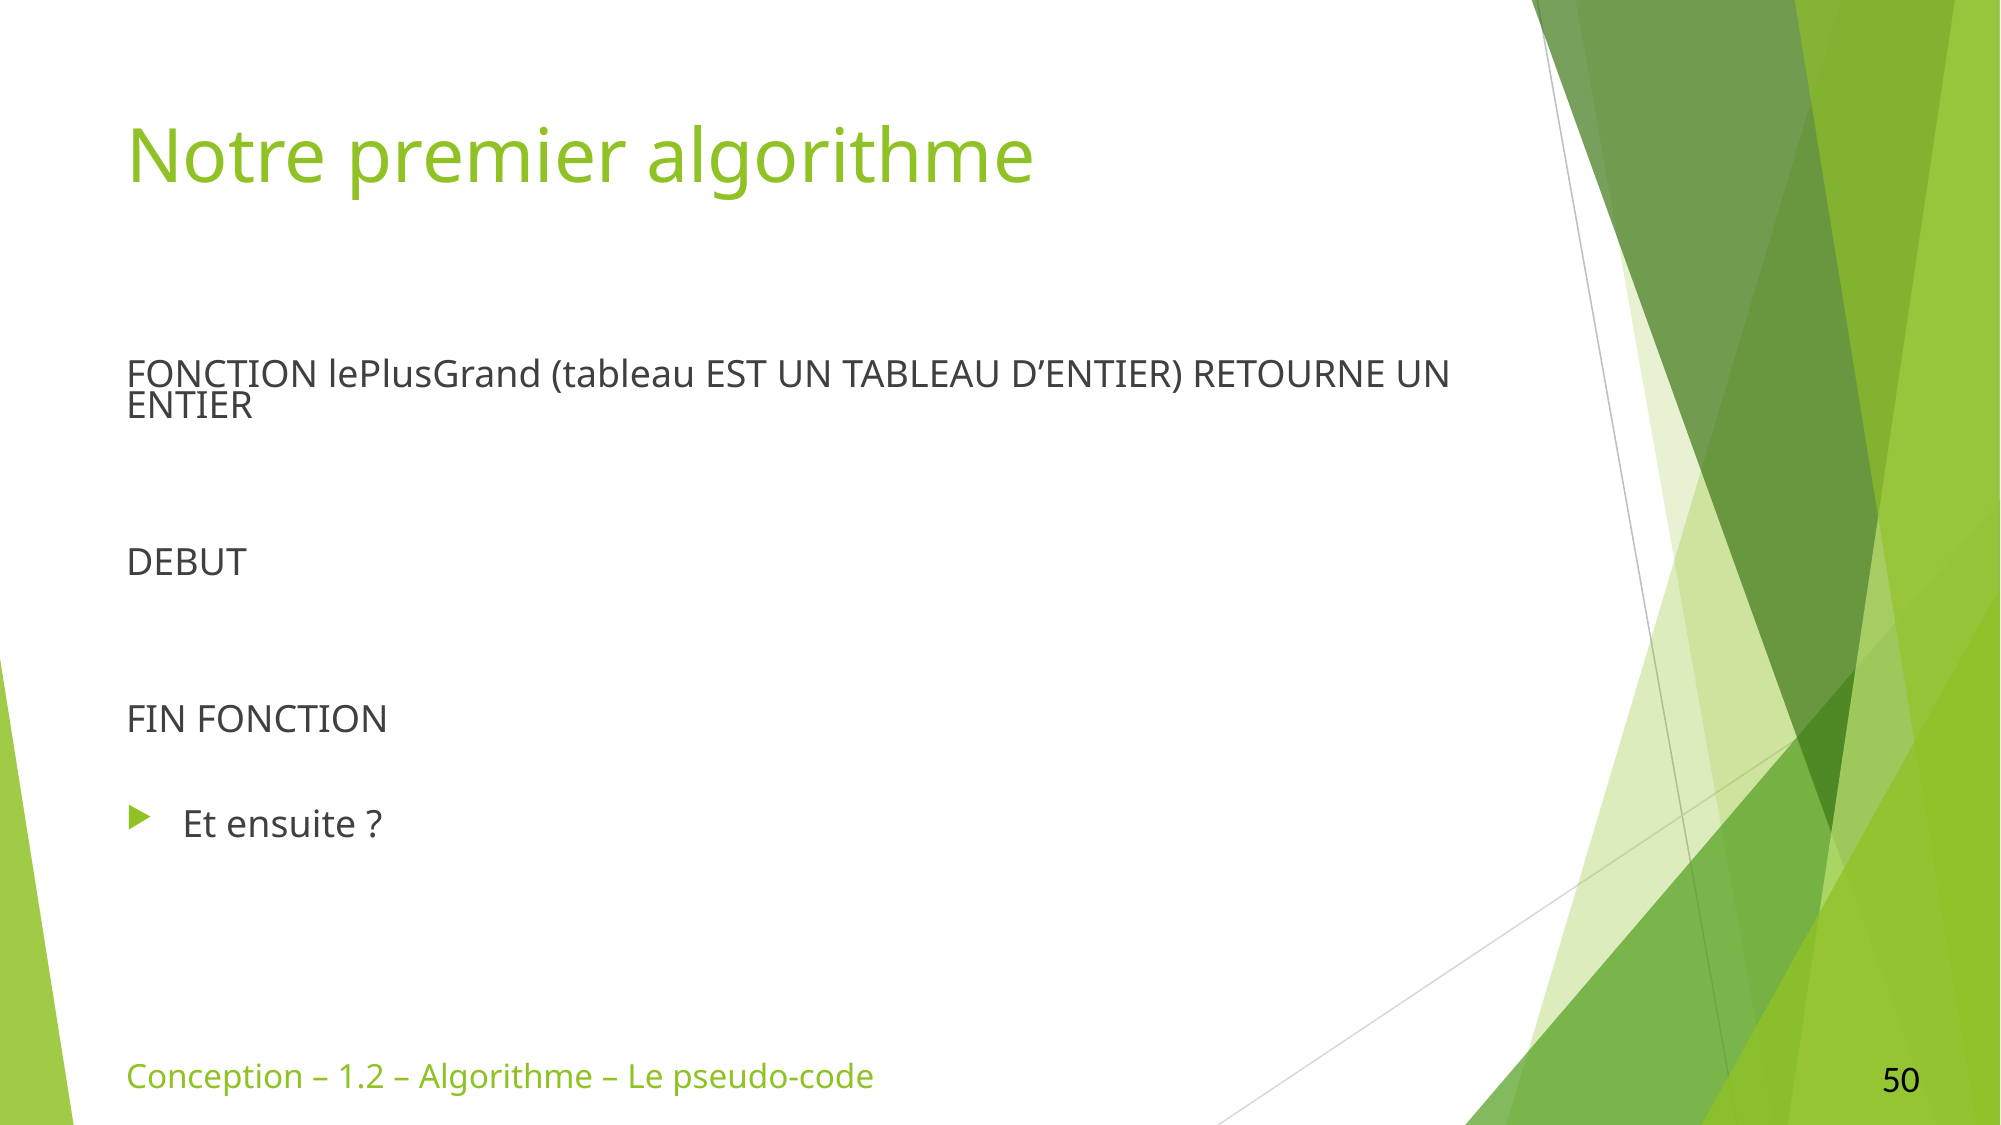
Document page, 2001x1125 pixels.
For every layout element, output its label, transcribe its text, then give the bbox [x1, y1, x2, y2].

text_box [1866, 1047, 1979, 1108]
title Notre premier algorithme [111, 99, 1522, 317]
list FONCTION lePlusGrand (tableau EST UN TABLEAU D’ENTIER) RETOURNE UN ENTIER DEBUT FIN FONCTION Et ensuite ? [111, 354, 1522, 992]
text_box Conception – 1.2 – Algorithme – Le pseudo-code [111, 1047, 1094, 1109]
